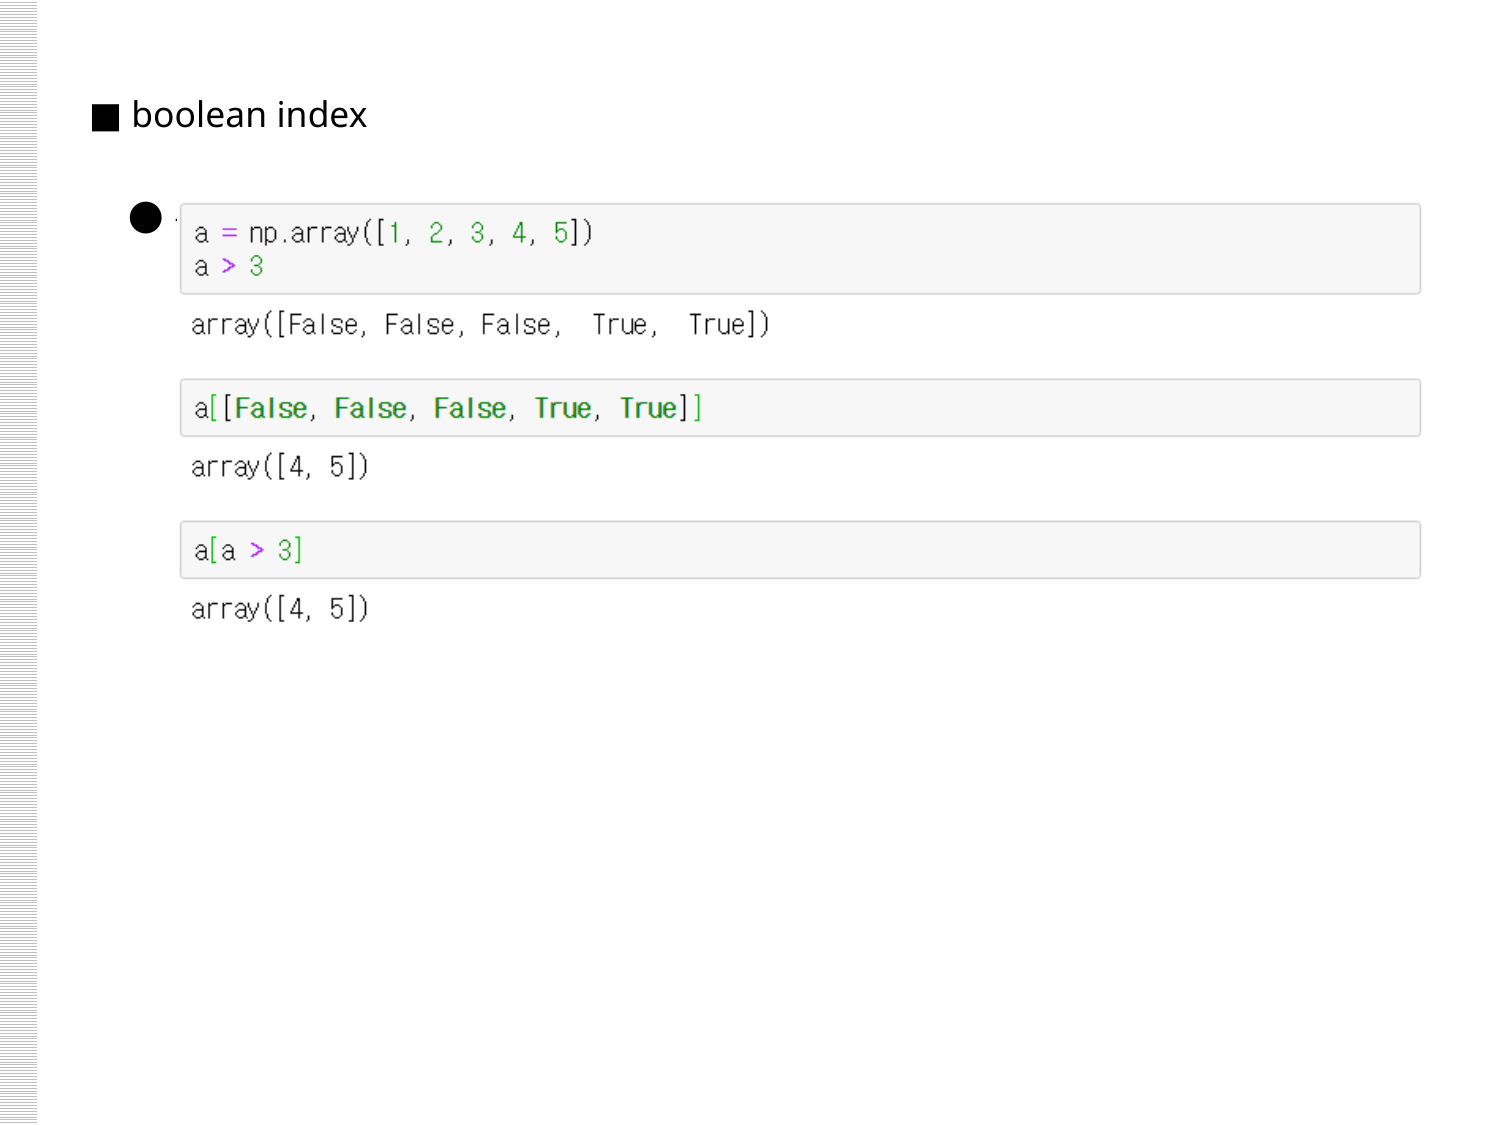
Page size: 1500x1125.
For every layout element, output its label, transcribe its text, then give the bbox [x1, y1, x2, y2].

text_box ■ boolean index ● 특정 조건에 따라 값을 배열 형태로 추출 가능 [73, 33, 1453, 990]
picture [177, 197, 1423, 641]
